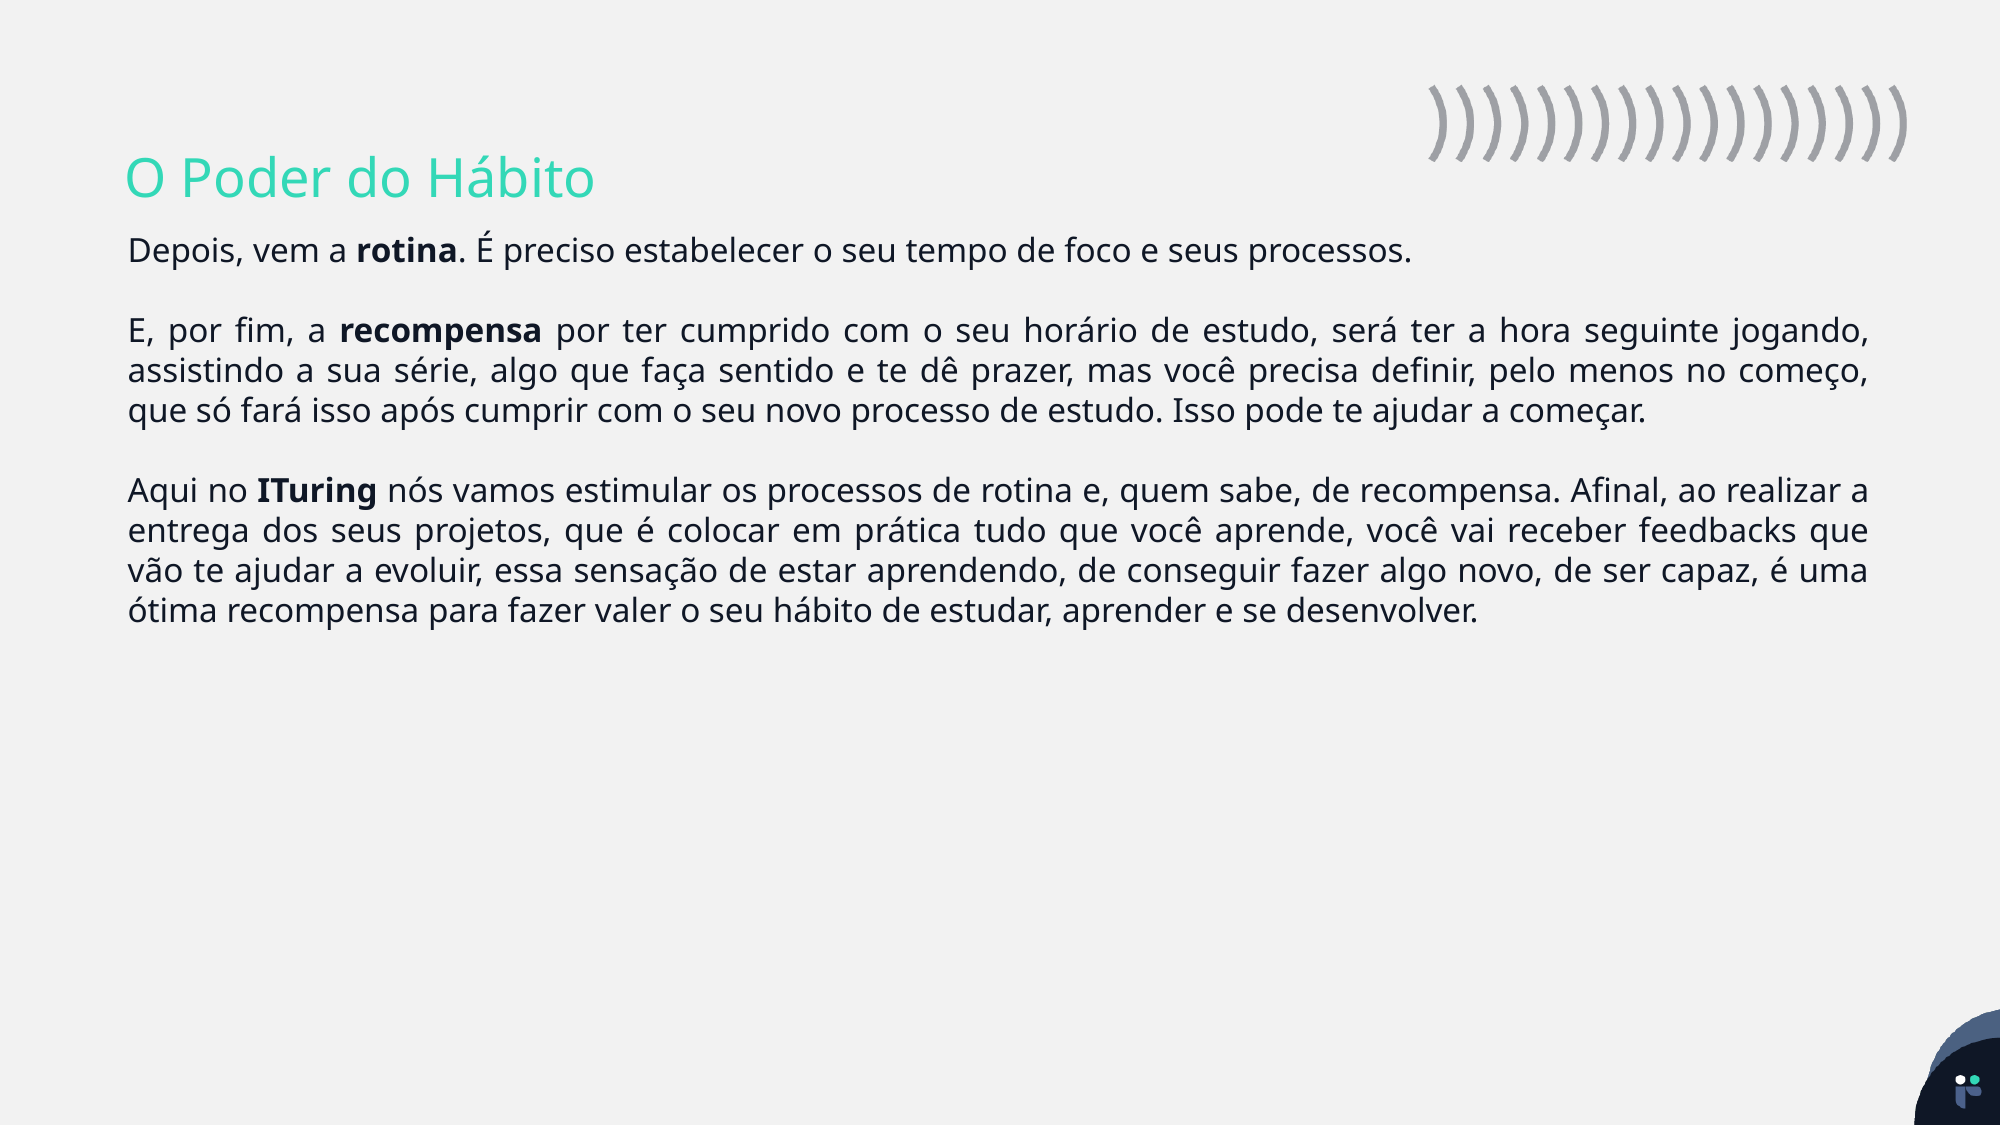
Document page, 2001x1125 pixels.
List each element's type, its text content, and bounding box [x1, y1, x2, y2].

text_box Depois, vem a rotina. É preciso estabelecer o seu tempo de foco e seus processos. E, por fim, a recompensa por ter cumprido com o seu horário de estudo, será ter a hora seguinte jogando, assistindo a sua série, algo que faça sentido e te dê prazer, mas você precisa definir, pelo menos no começo, que só fará isso após cumprir com o seu novo processo de estudo. Isso pode te ajudar a começar. Aqui no ITuring nós vamos estimular os processos de rotina e, quem sabe, de recompensa. Afinal, ao realizar a entrega dos seus projetos, que é colocar em prática tudo que você aprende, você vai receber feedbacks que vão te ajudar a evoluir, essa sensação de estar aprendendo, de conseguir fazer algo novo, de ser capaz, é uma ótima recompensa para fazer valer o seu hábito de estudar, aprender e se desenvolver. [112, 222, 1888, 677]
picture [1428, 84, 1907, 162]
text_box O Poder do Hábito [109, 102, 1204, 216]
picture [1906, 1008, 2000, 1125]
